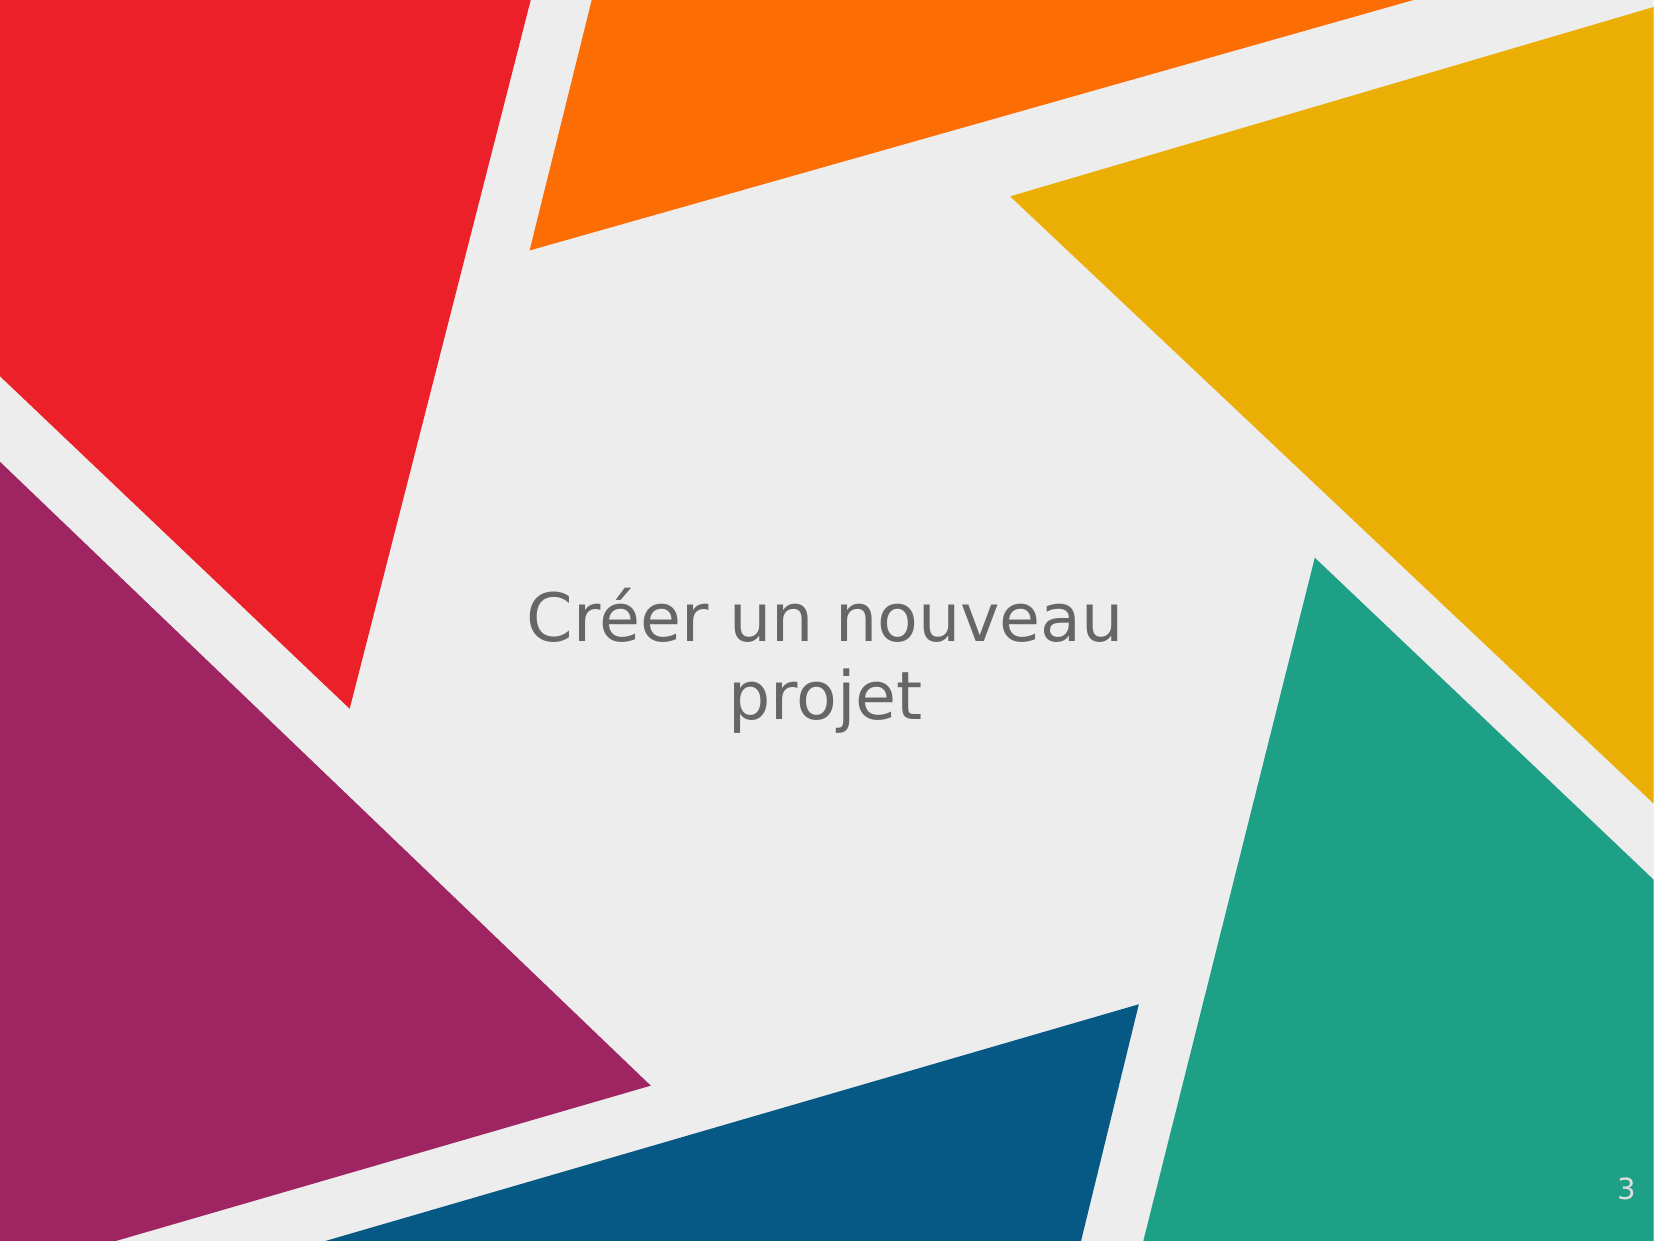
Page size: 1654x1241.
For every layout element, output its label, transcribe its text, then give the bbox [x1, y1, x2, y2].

subtitle Créer un nouveau projet [467, 177, 1185, 1138]
